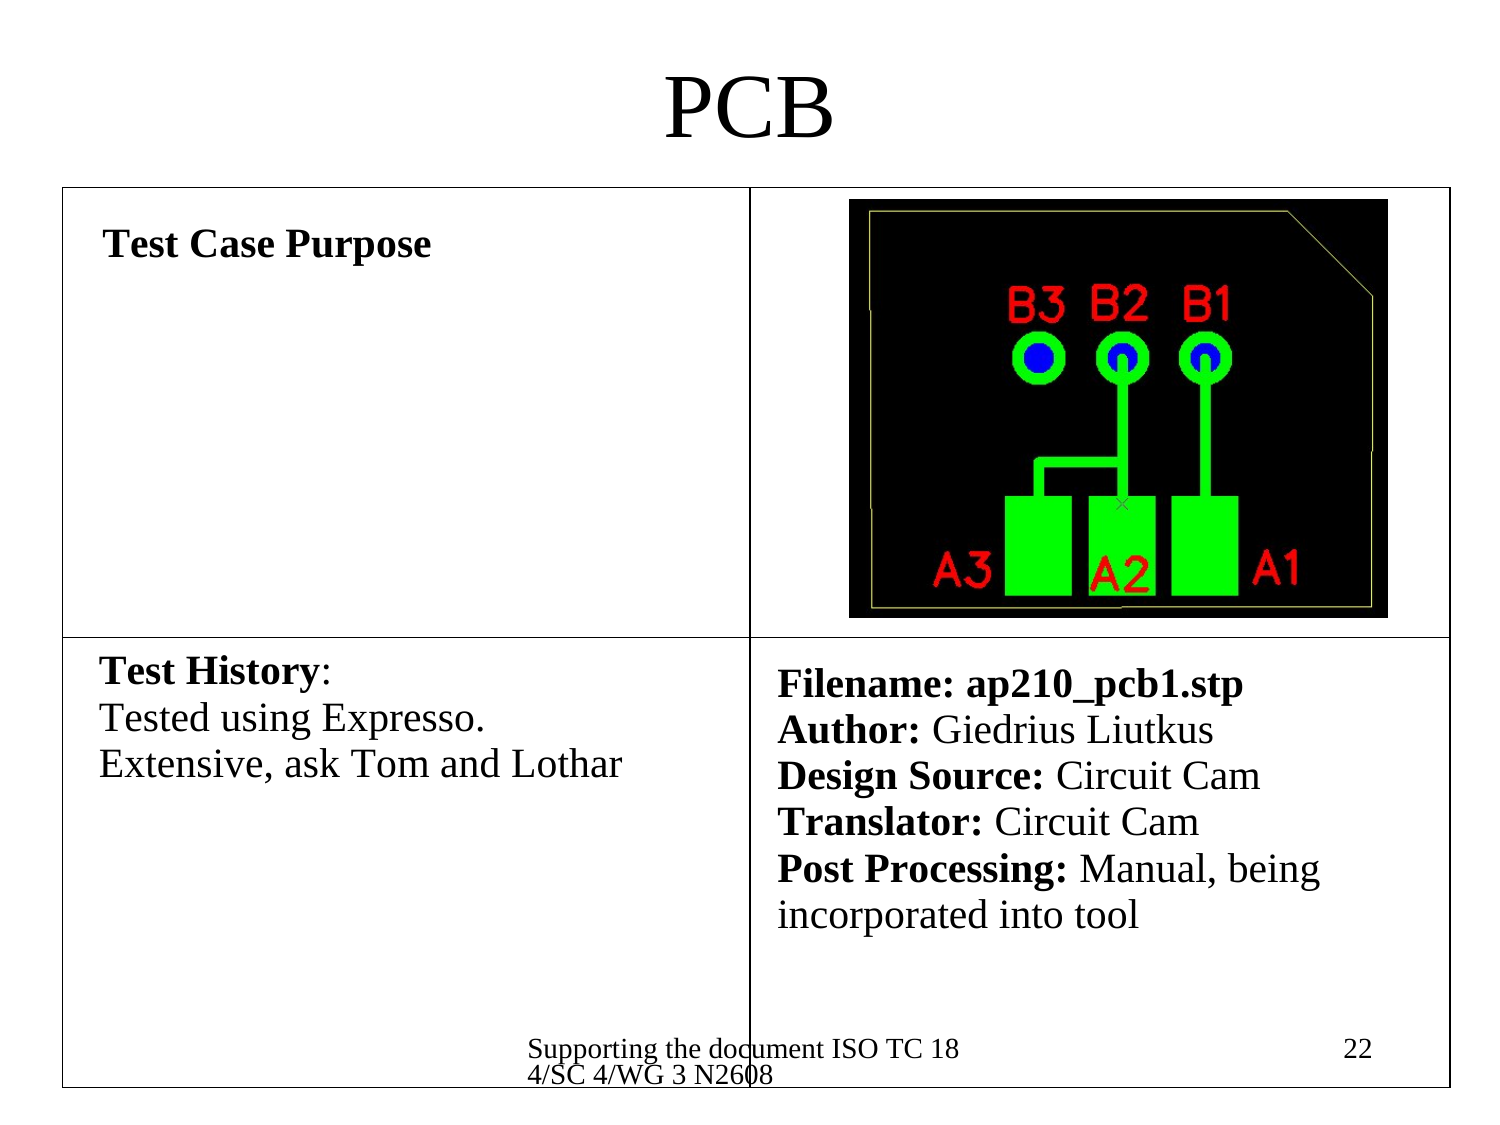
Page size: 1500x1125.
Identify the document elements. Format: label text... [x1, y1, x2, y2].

text_box Test History: Tested using Expresso. Extensive, ask Tom and Lothar [84, 639, 638, 795]
title PCB [112, 12, 1388, 201]
picture [849, 199, 1388, 618]
text_box Test Case Purpose [87, 212, 676, 347]
text_box Filename: ap210_pcb1.stp Author: Giedrius Liutkus Design Source: Circuit Cam Translator: Circuit Cam Post Processing: Manual, being incorporated into tool [762, 652, 1426, 1056]
